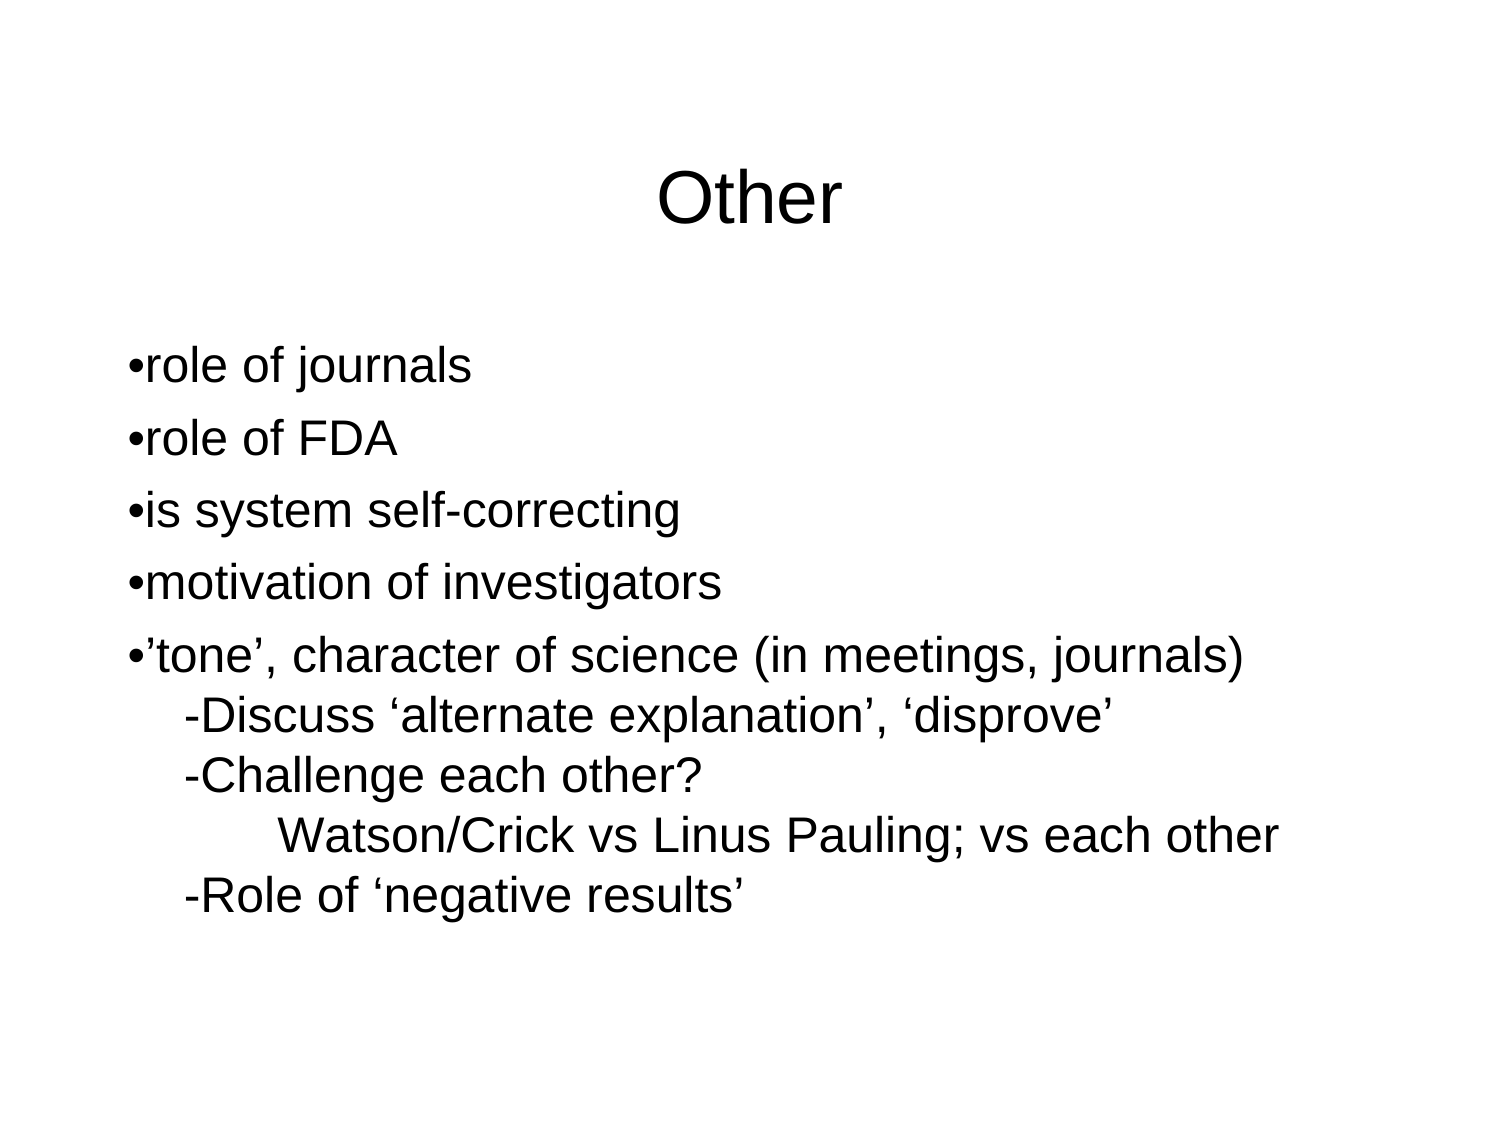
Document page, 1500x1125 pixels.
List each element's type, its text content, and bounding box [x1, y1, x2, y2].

list •role of journals •role of FDA •is system self-correcting •motivation of investigators •’tone’, character of science (in meetings, journals) -Discuss ‘alternate explanation’, ‘disprove’ -Challenge each other? Watson/Crick vs Linus Pauling; vs each other -Role of ‘negative results’ [112, 324, 1452, 1000]
title Other [112, 99, 1388, 288]
